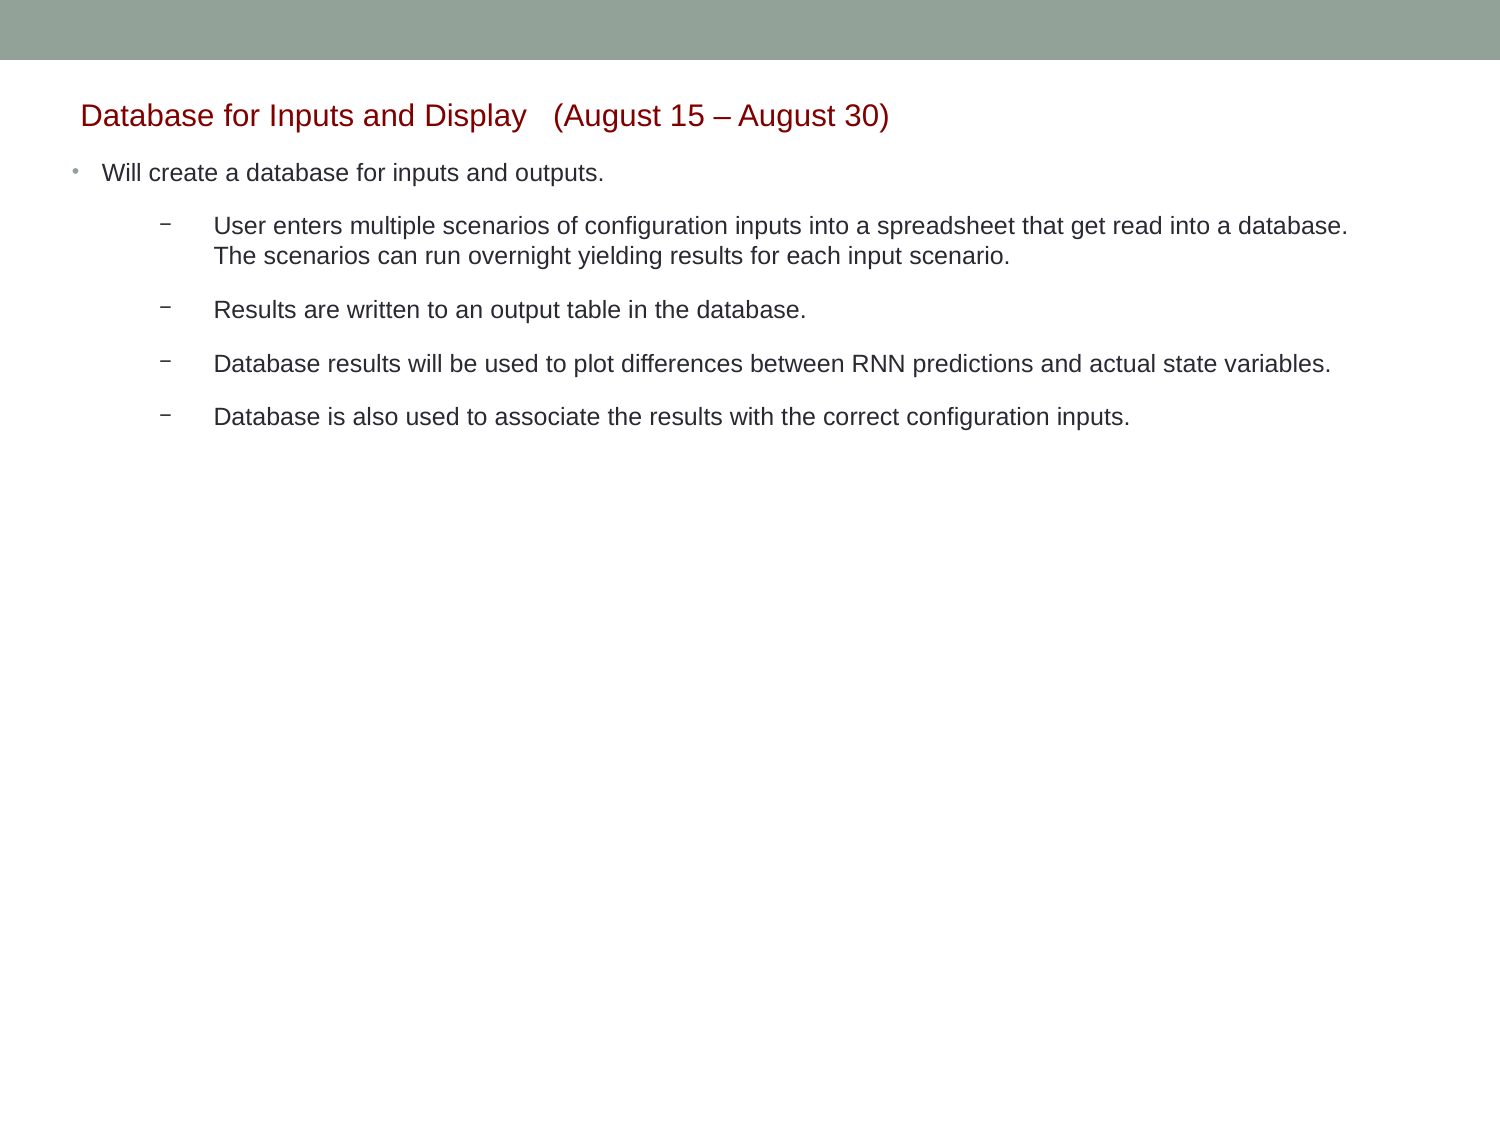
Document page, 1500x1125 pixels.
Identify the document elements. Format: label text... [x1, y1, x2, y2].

list Will create a database for inputs and outputs. User enters multiple scenarios of configuration inputs into a spreadsheet that get read into a database. The scenarios can run overnight yielding results for each input scenario. Results are written to an output table in the database. Database results will be used to plot differences between RNN predictions and actual state variables. Database is also used to associate the results with the correct configuration inputs. [56, 148, 1407, 949]
title Database for Inputs and Display (August 15 – August 30) [30, 79, 1426, 149]
